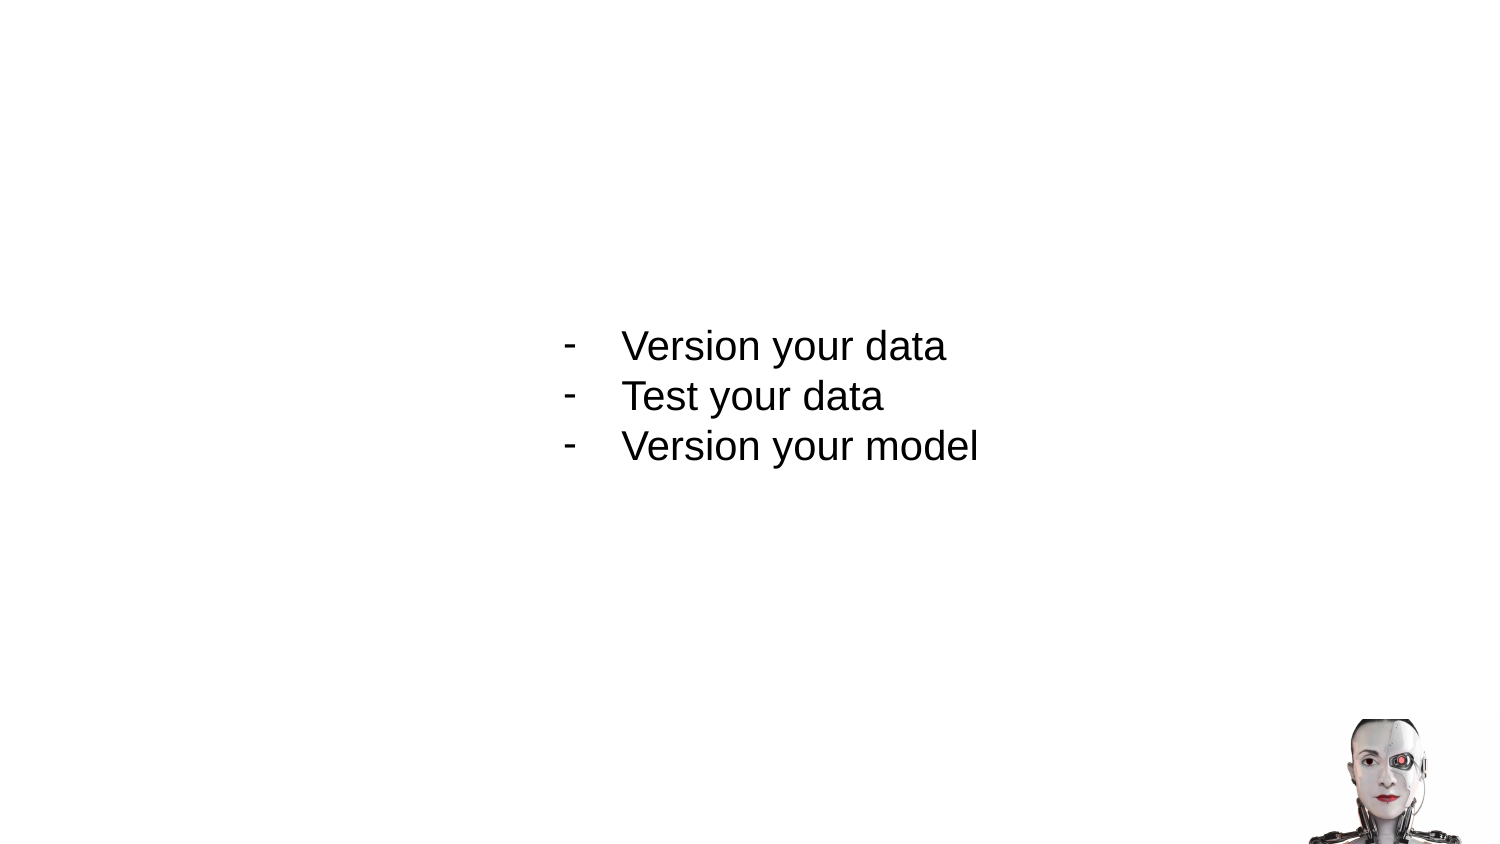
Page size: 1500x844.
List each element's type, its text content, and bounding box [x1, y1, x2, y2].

text_box Version your data Test your data Version your model [531, 303, 1025, 484]
picture [1279, 719, 1500, 844]
